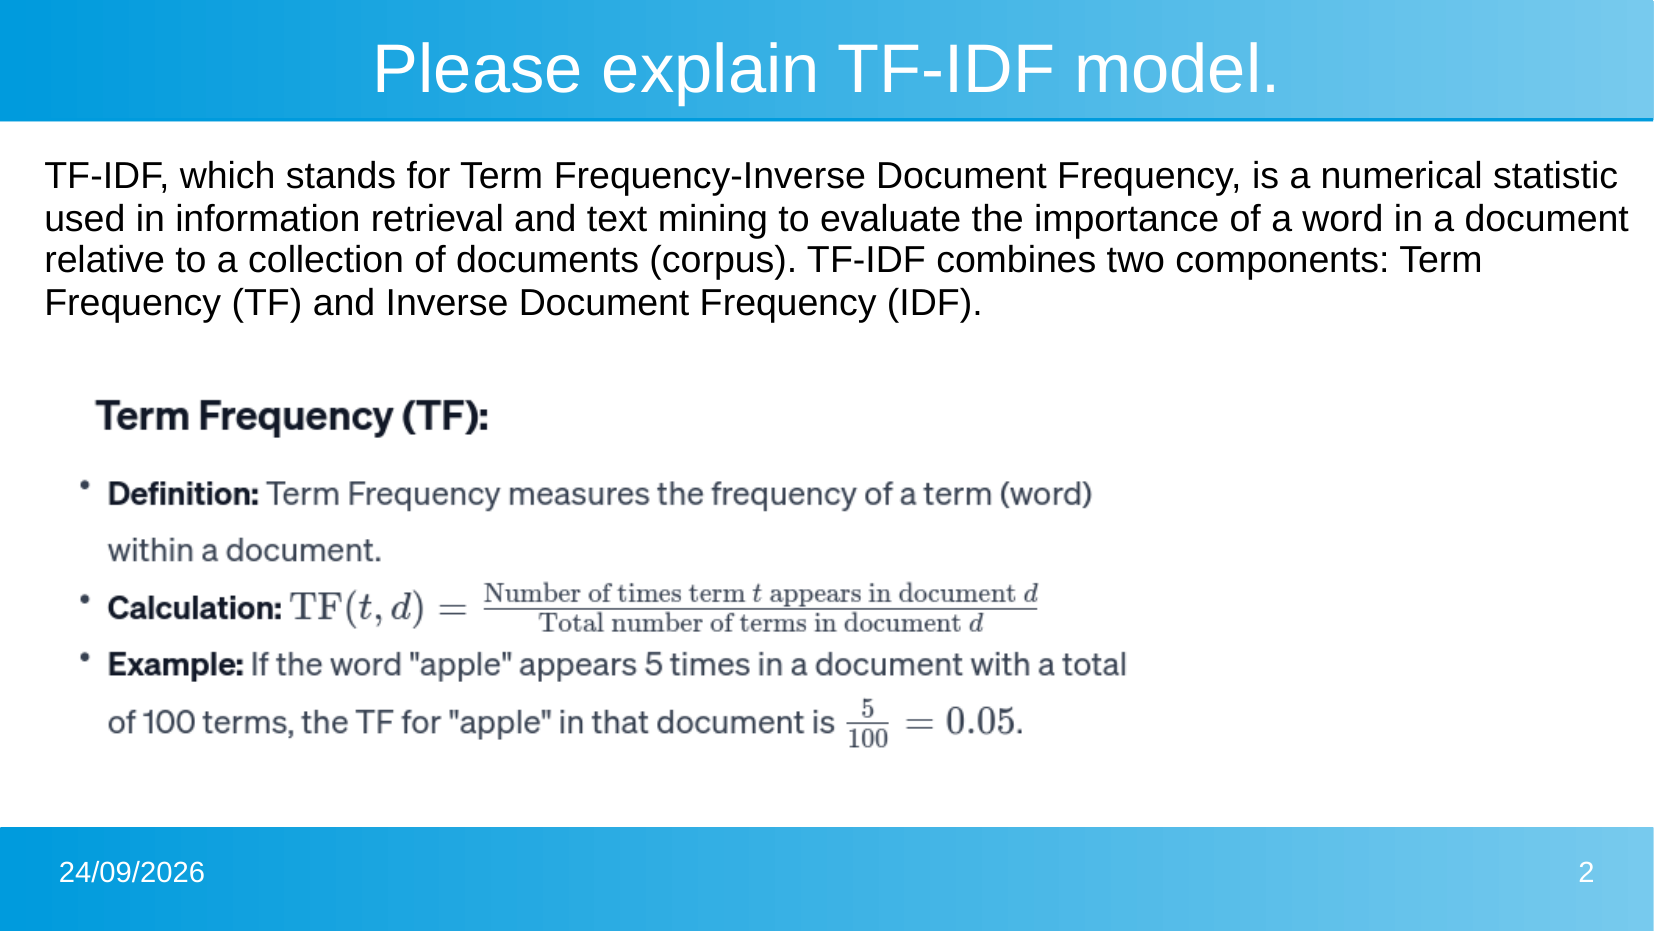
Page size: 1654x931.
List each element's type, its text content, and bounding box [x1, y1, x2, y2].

text_box TF-IDF, which stands for Term Frequency-Inverse Document Frequency, is a numerical statistic used in information retrieval and text mining to evaluate the importance of a word in a document relative to a collection of documents (corpus). TF-IDF combines two components: Term Frequency (TF) and Inverse Document Frequency (IDF). [29, 147, 1654, 798]
title Please explain TF-IDF model. [59, 29, 1595, 108]
picture [59, 380, 1150, 768]
